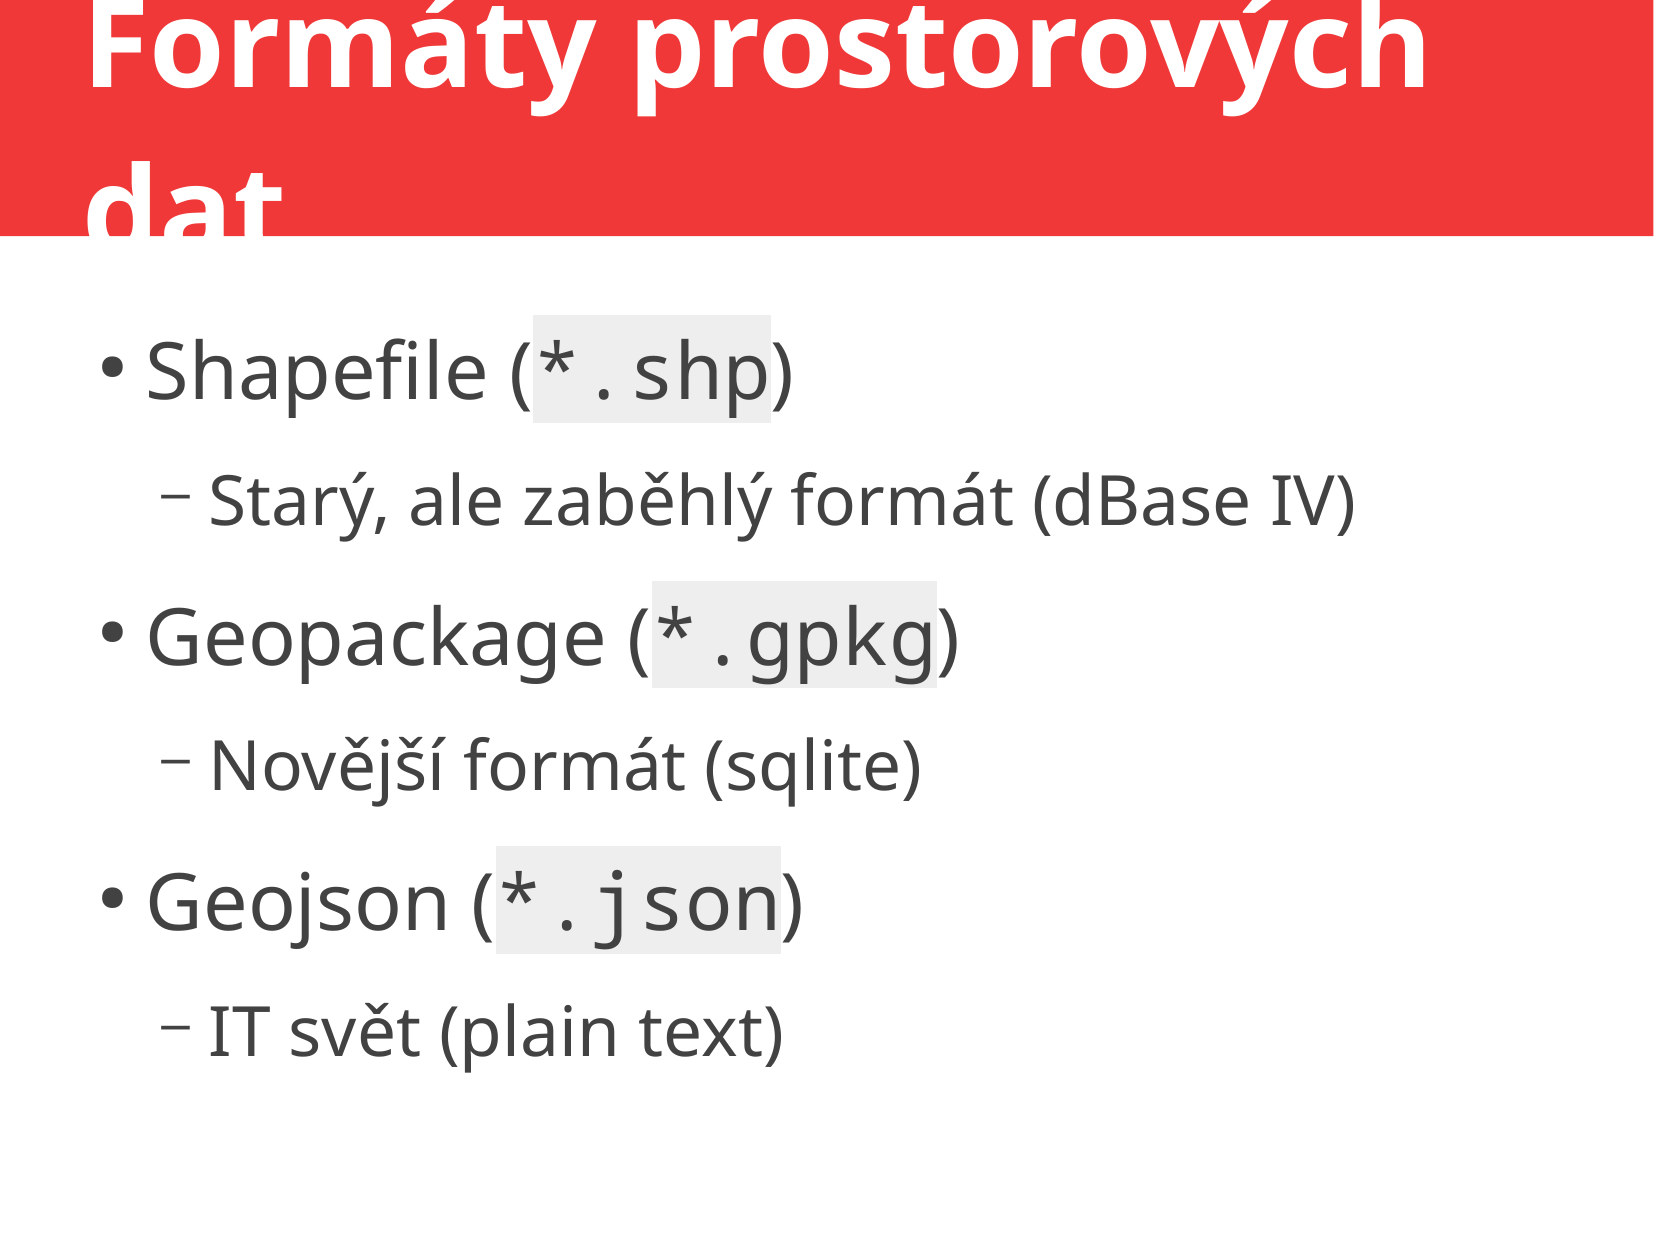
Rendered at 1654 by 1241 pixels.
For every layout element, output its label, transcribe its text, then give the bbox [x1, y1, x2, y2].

list Shapefile (*.shp) Starý, ale zaběhlý formát (dBase IV) Geopackage (*.gpkg) Novější formát (sqlite) Geojson (*.json) IT svět (plain text) [82, 314, 1563, 1080]
title Formáty prostorových dat [82, 19, 1571, 227]
